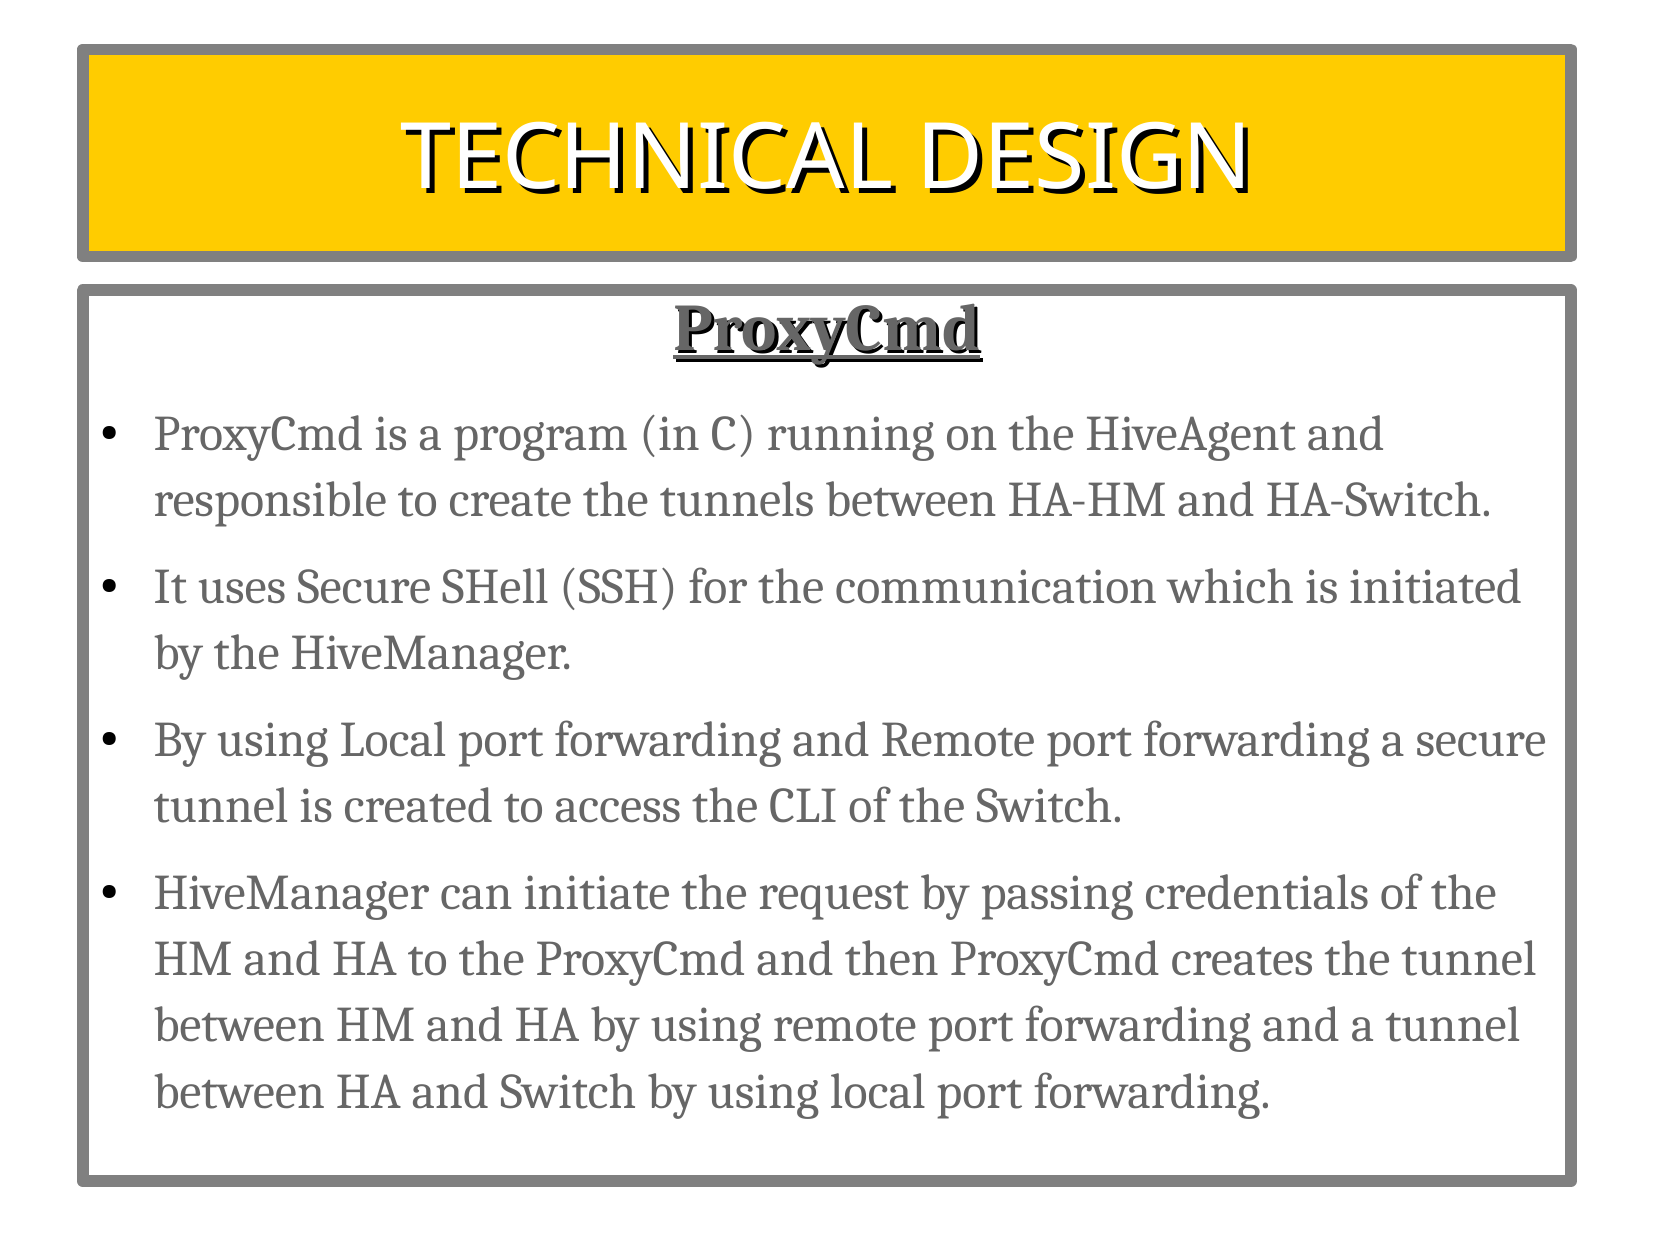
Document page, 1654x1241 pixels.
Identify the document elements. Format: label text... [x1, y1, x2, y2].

title TECHNICAL DESIGN [82, 49, 1571, 257]
list ProxyCmd ProxyCmd is a program (in C) running on the HiveAgent and responsible to create the tunnels between HA-HM and HA-Switch. It uses Secure SHell (SSH) for the communication which is initiated by the HiveManager. By using Local port forwarding and Remote port forwarding a secure tunnel is created to access the CLI of the Switch. HiveManager can initiate the request by passing credentials of the HM and HA to the ProxyCmd and then ProxyCmd creates the tunnel between HM and HA by using remote port forwarding and a tunnel between HA and Switch by using local port forwarding. [82, 290, 1571, 1182]
